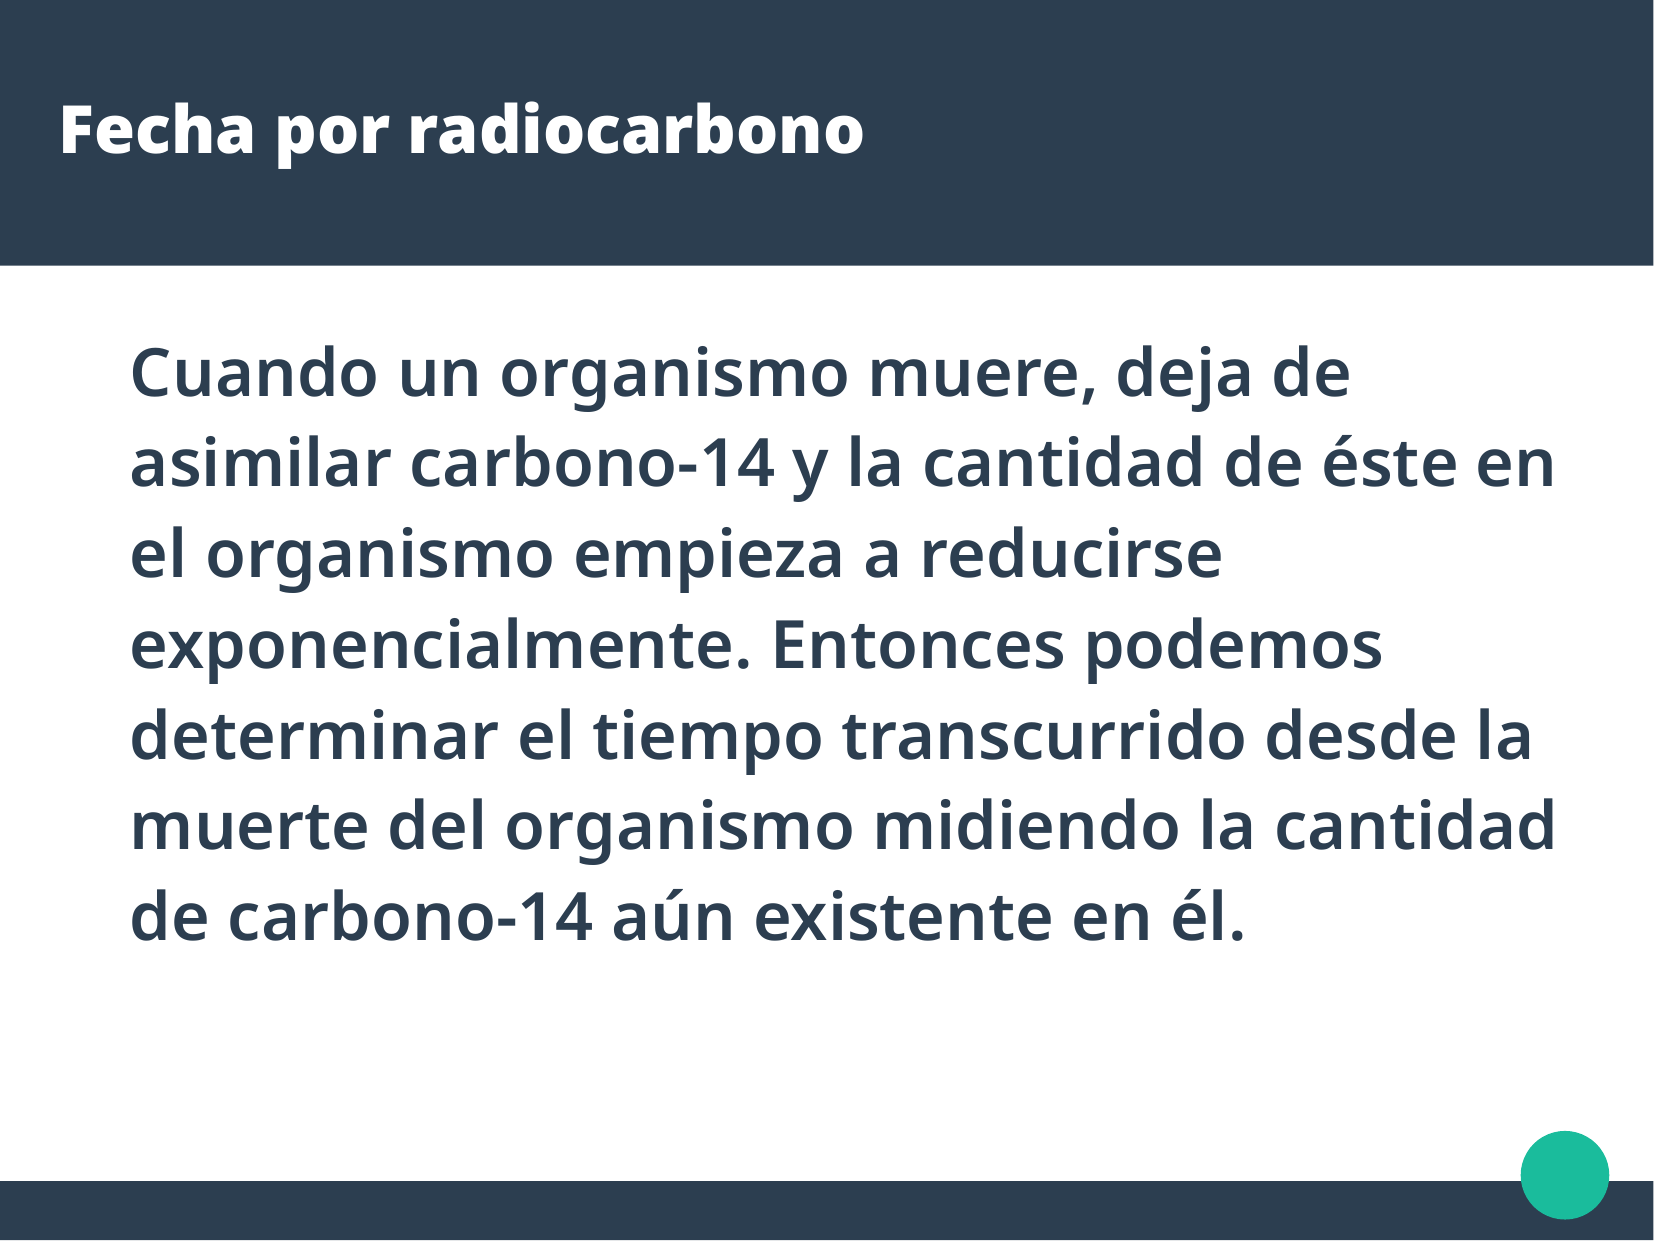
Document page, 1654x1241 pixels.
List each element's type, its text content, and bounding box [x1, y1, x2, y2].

title Fecha por radiocarbono [59, 49, 1595, 207]
list Cuando un organismo muere, deja de asimilar carbono-14 y la cantidad de éste en el organismo empieza a reducirse exponencialmente. Entonces podemos determinar el tiempo transcurrido desde la muerte del organismo midiendo la cantidad de carbono-14 aún existente en él. [59, 324, 1595, 1152]
